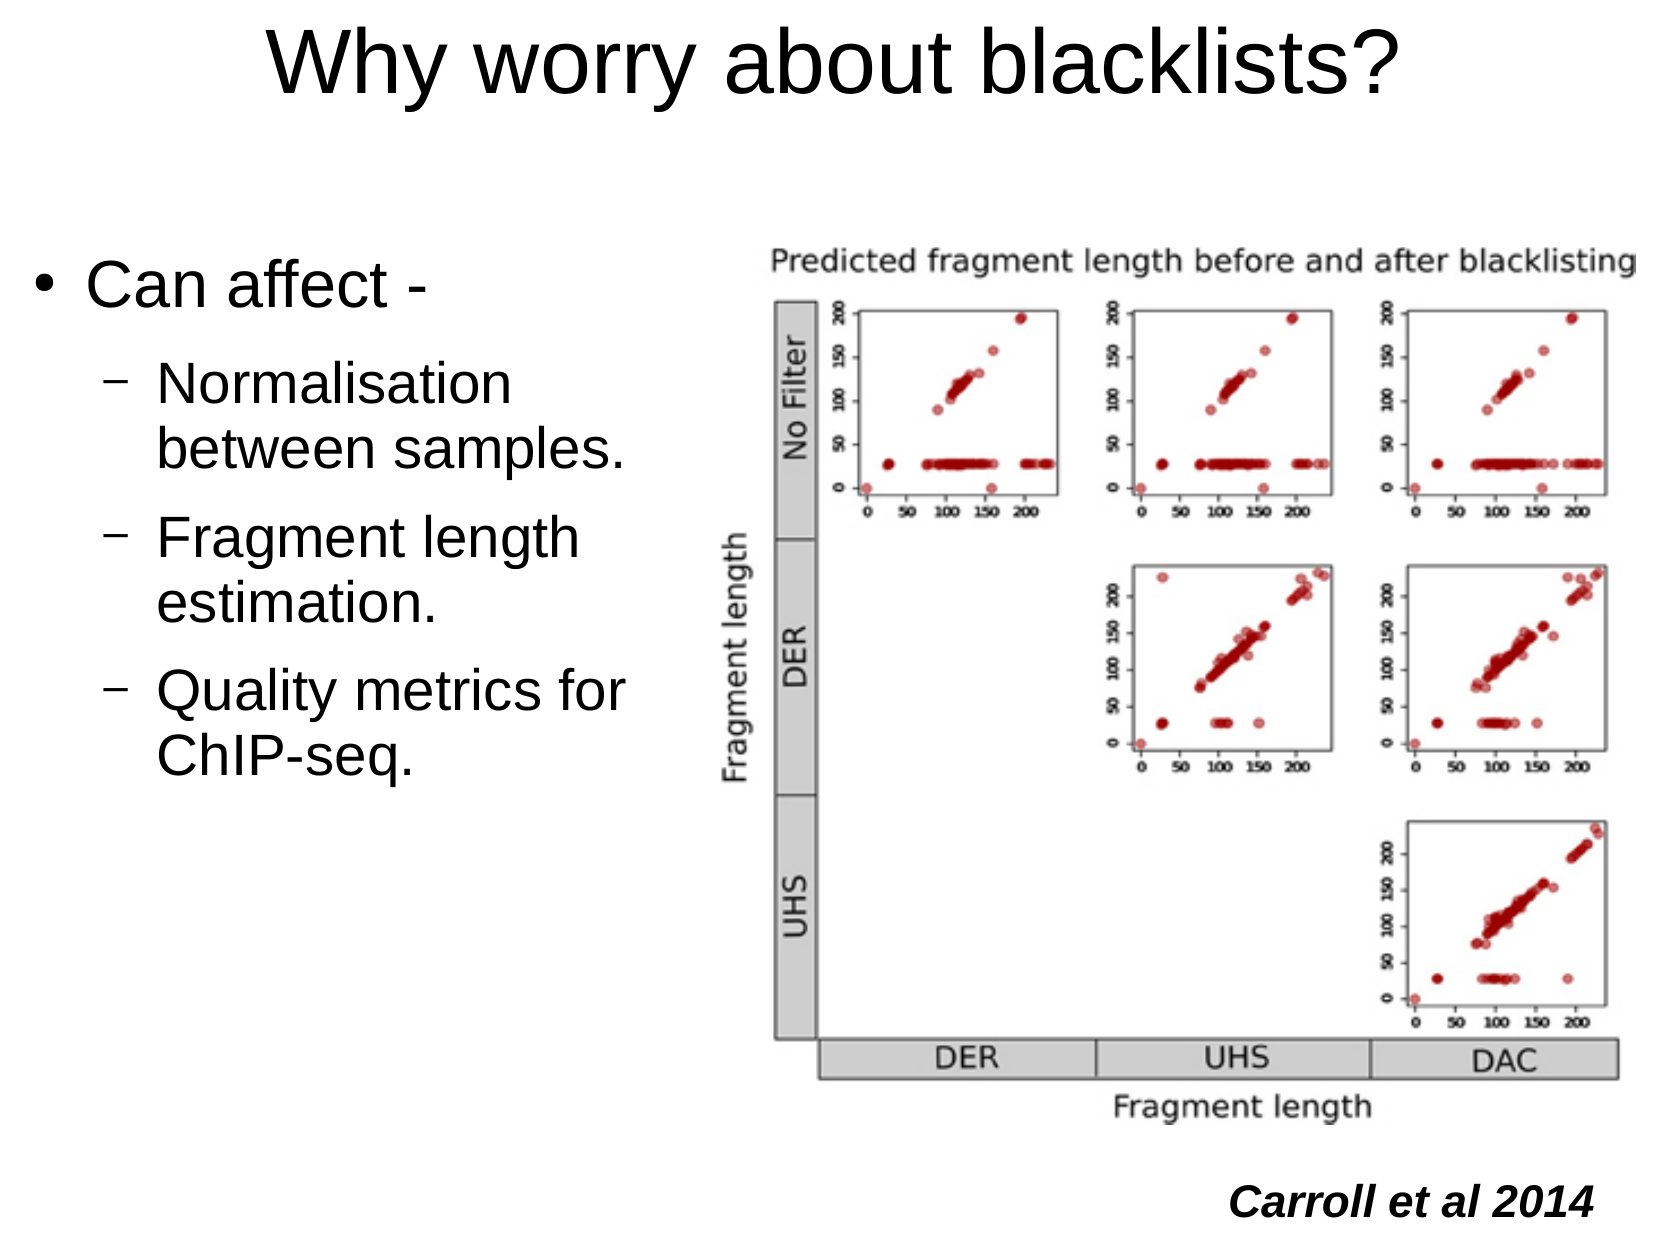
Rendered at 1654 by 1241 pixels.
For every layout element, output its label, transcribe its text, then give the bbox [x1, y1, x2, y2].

title Why worry about blacklists? [90, 0, 1579, 166]
picture [720, 247, 1636, 1126]
title Carroll et al 2014 [1185, 1097, 1639, 1241]
list Can affect - Normalisation between samples. Fragment length estimation. Quality metrics for ChIP-seq. [15, 246, 713, 1066]
